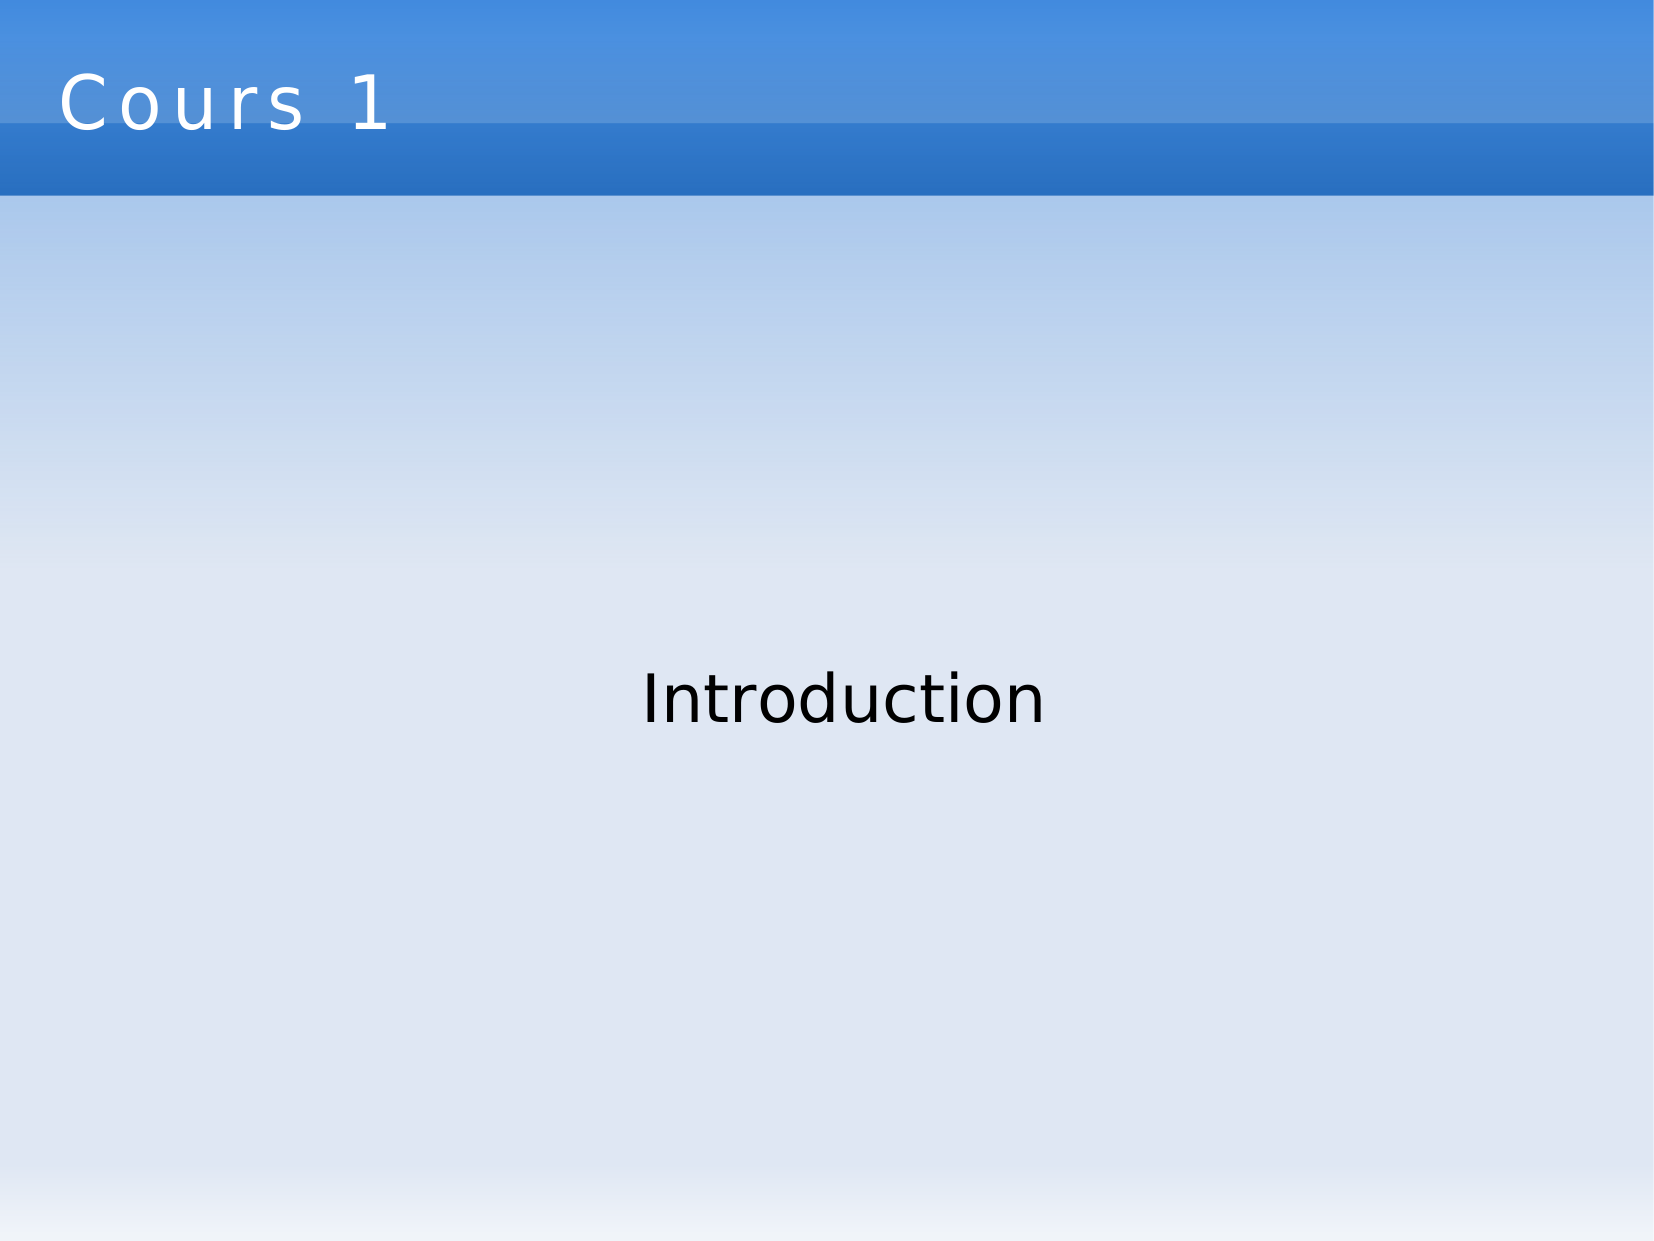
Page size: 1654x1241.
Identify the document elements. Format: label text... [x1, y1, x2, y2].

picture [0, 0, 1654, 1241]
subtitle Introduction [82, 290, 1571, 1109]
title Cours 1 [59, 29, 1270, 178]
